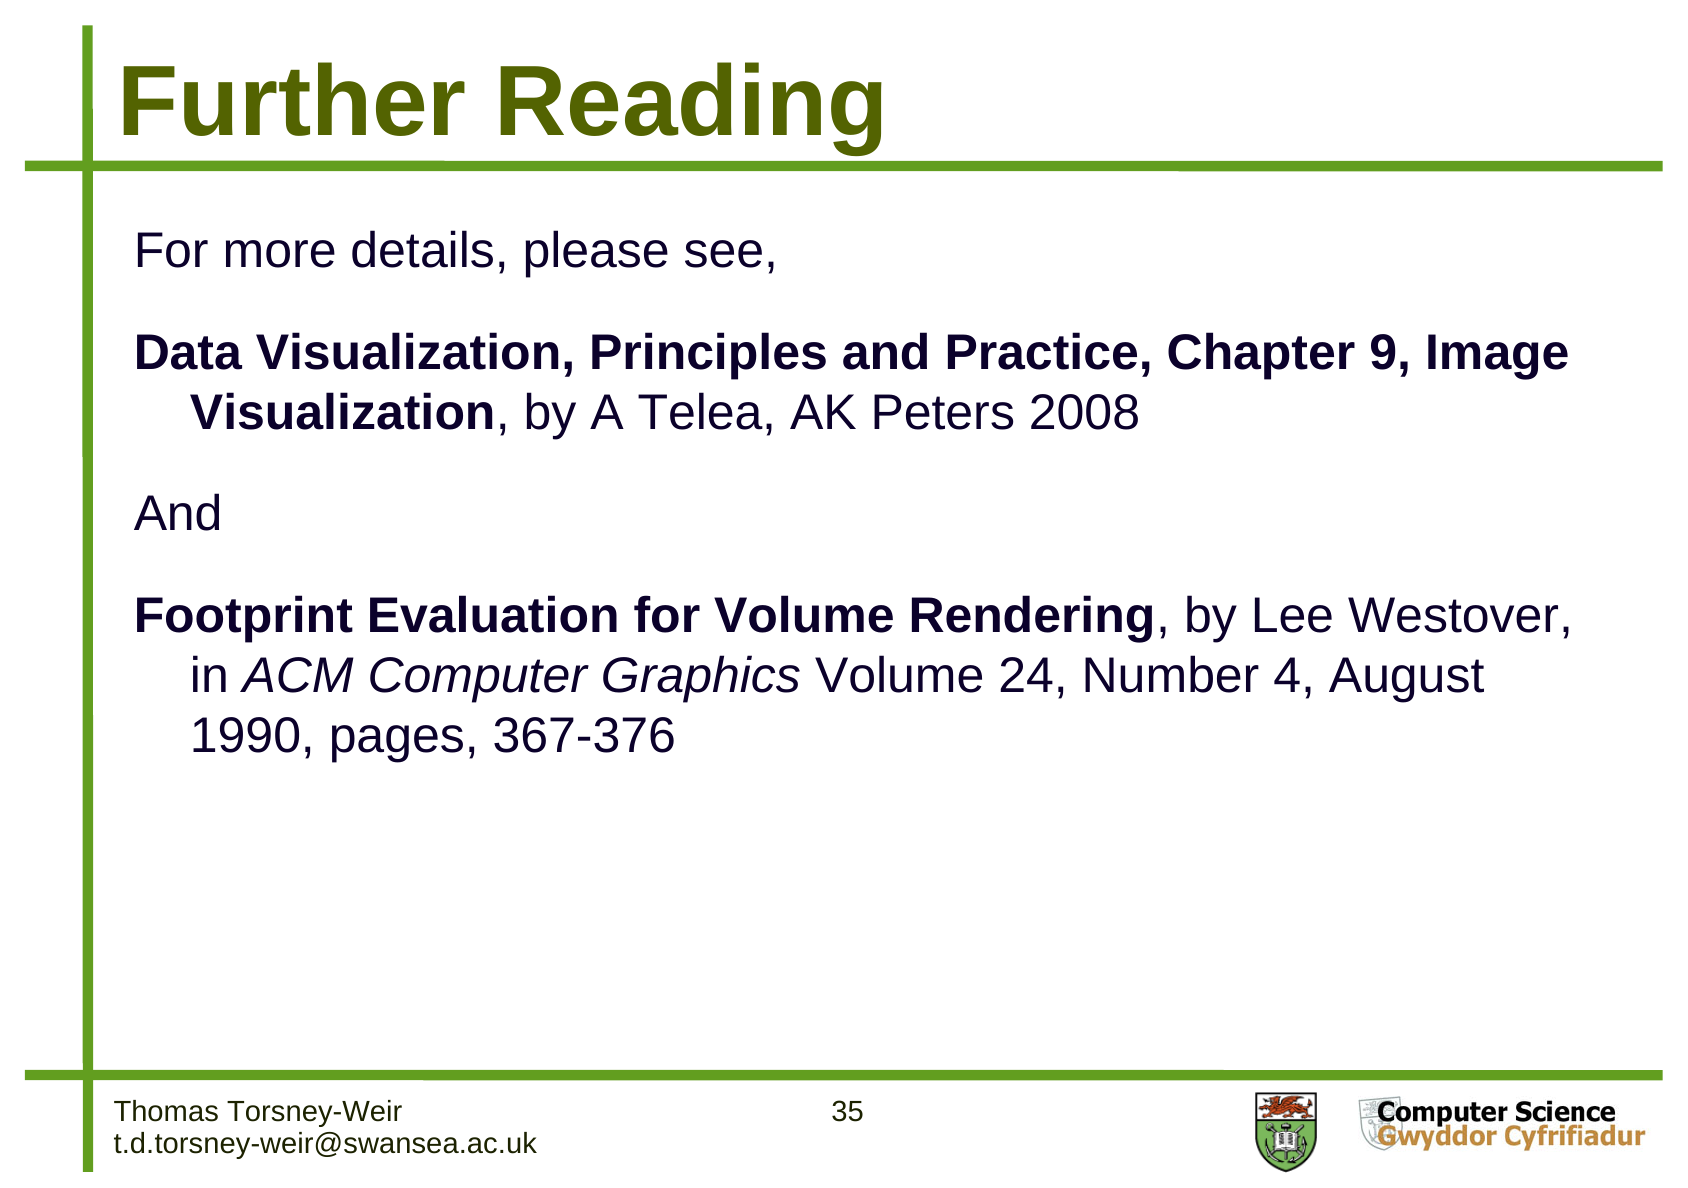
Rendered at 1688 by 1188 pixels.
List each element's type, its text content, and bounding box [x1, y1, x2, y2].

title Further Reading [101, 29, 1666, 166]
list For more details, please see, Data Visualization, Principles and Practice, Chapter 9, Image Visualization, by A Telea, AK Peters 2008 And Footprint Evaluation for Volume Rendering, by Lee Westover, in ACM Computer Graphics Volume 24, Number 4, August 1990, pages, 367-376 [117, 209, 1624, 1060]
picture [1240, 1092, 1654, 1173]
